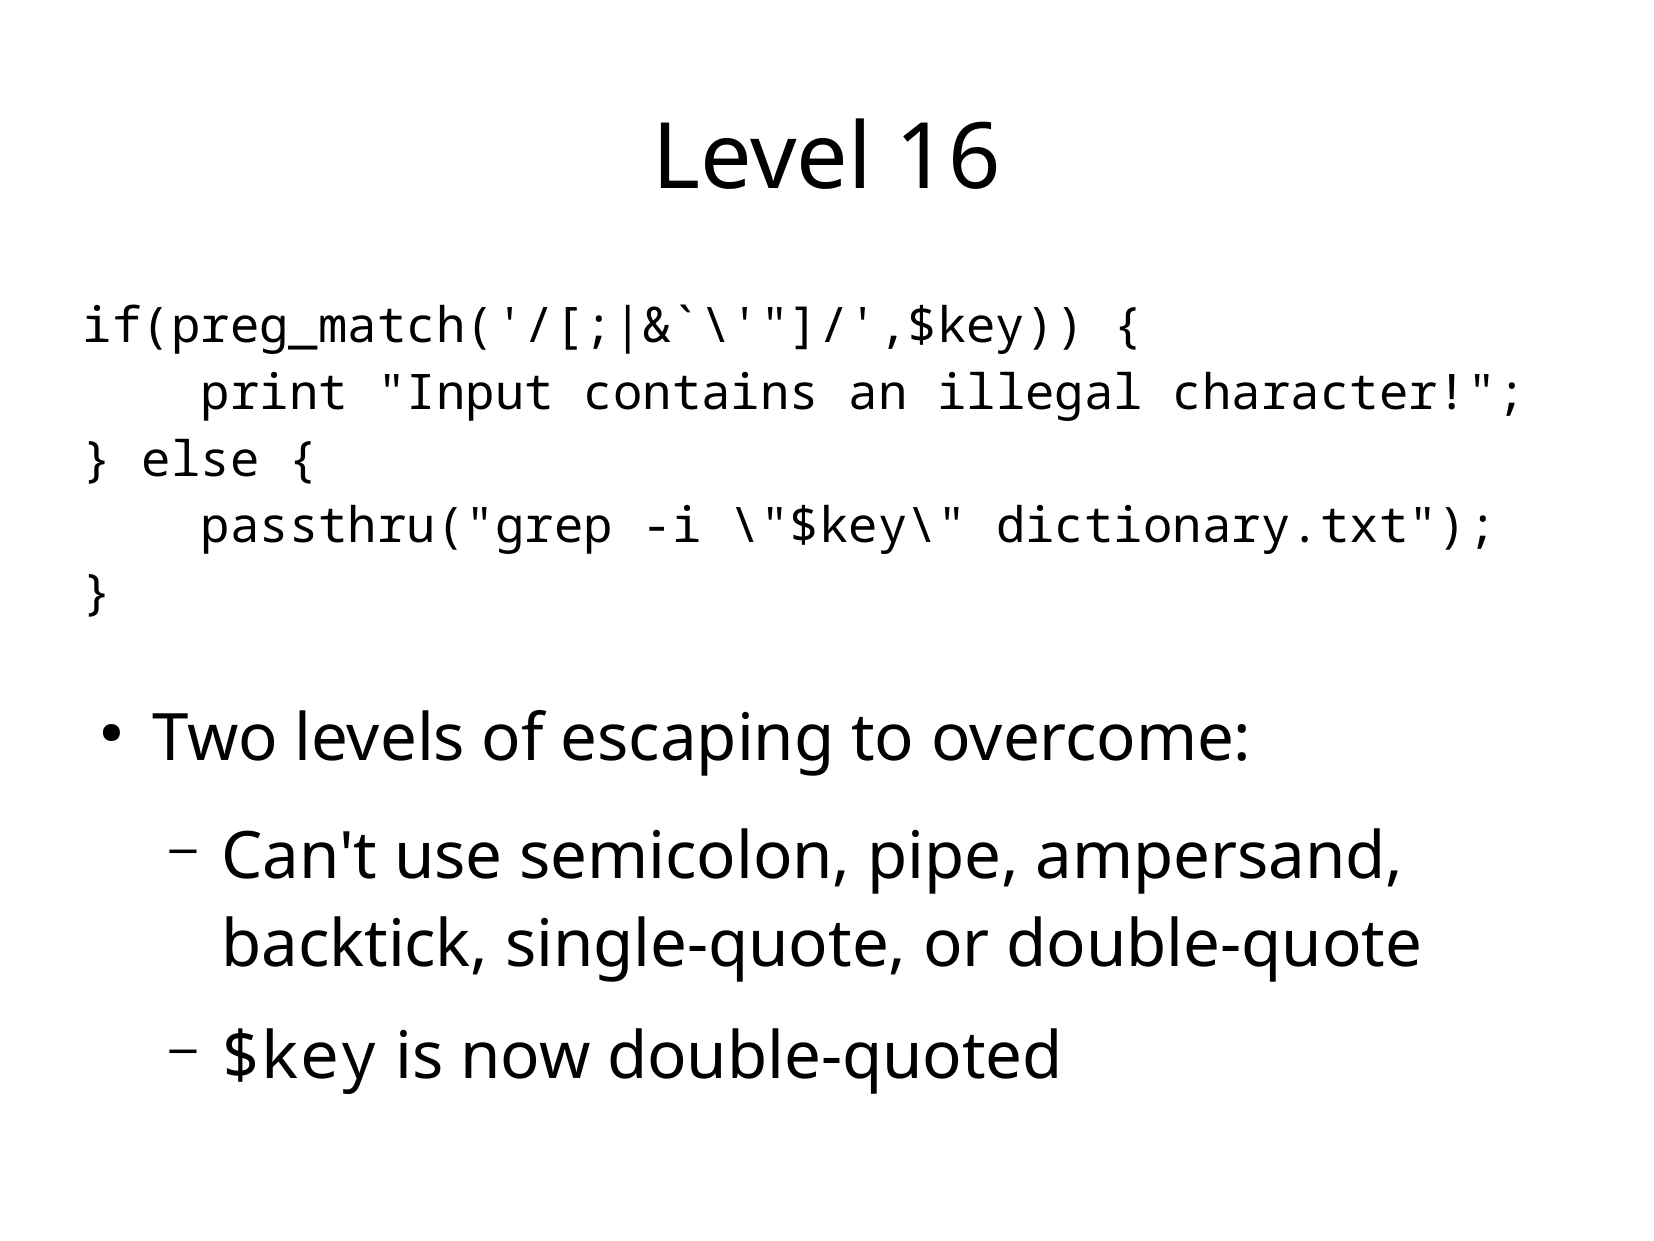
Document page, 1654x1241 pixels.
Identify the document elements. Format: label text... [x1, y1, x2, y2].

title Level 16 [82, 49, 1571, 257]
list if(preg_match('/[;|&`\'"]/',$key)) { print "Input contains an illegal character!"; } else { passthru("grep -i \"$key\" dictionary.txt"); } Two levels of escaping to overcome: Can't use semicolon, pipe, ampersand, backtick, single-quote, or double-quote $key is now double-quoted [82, 290, 1538, 1170]
